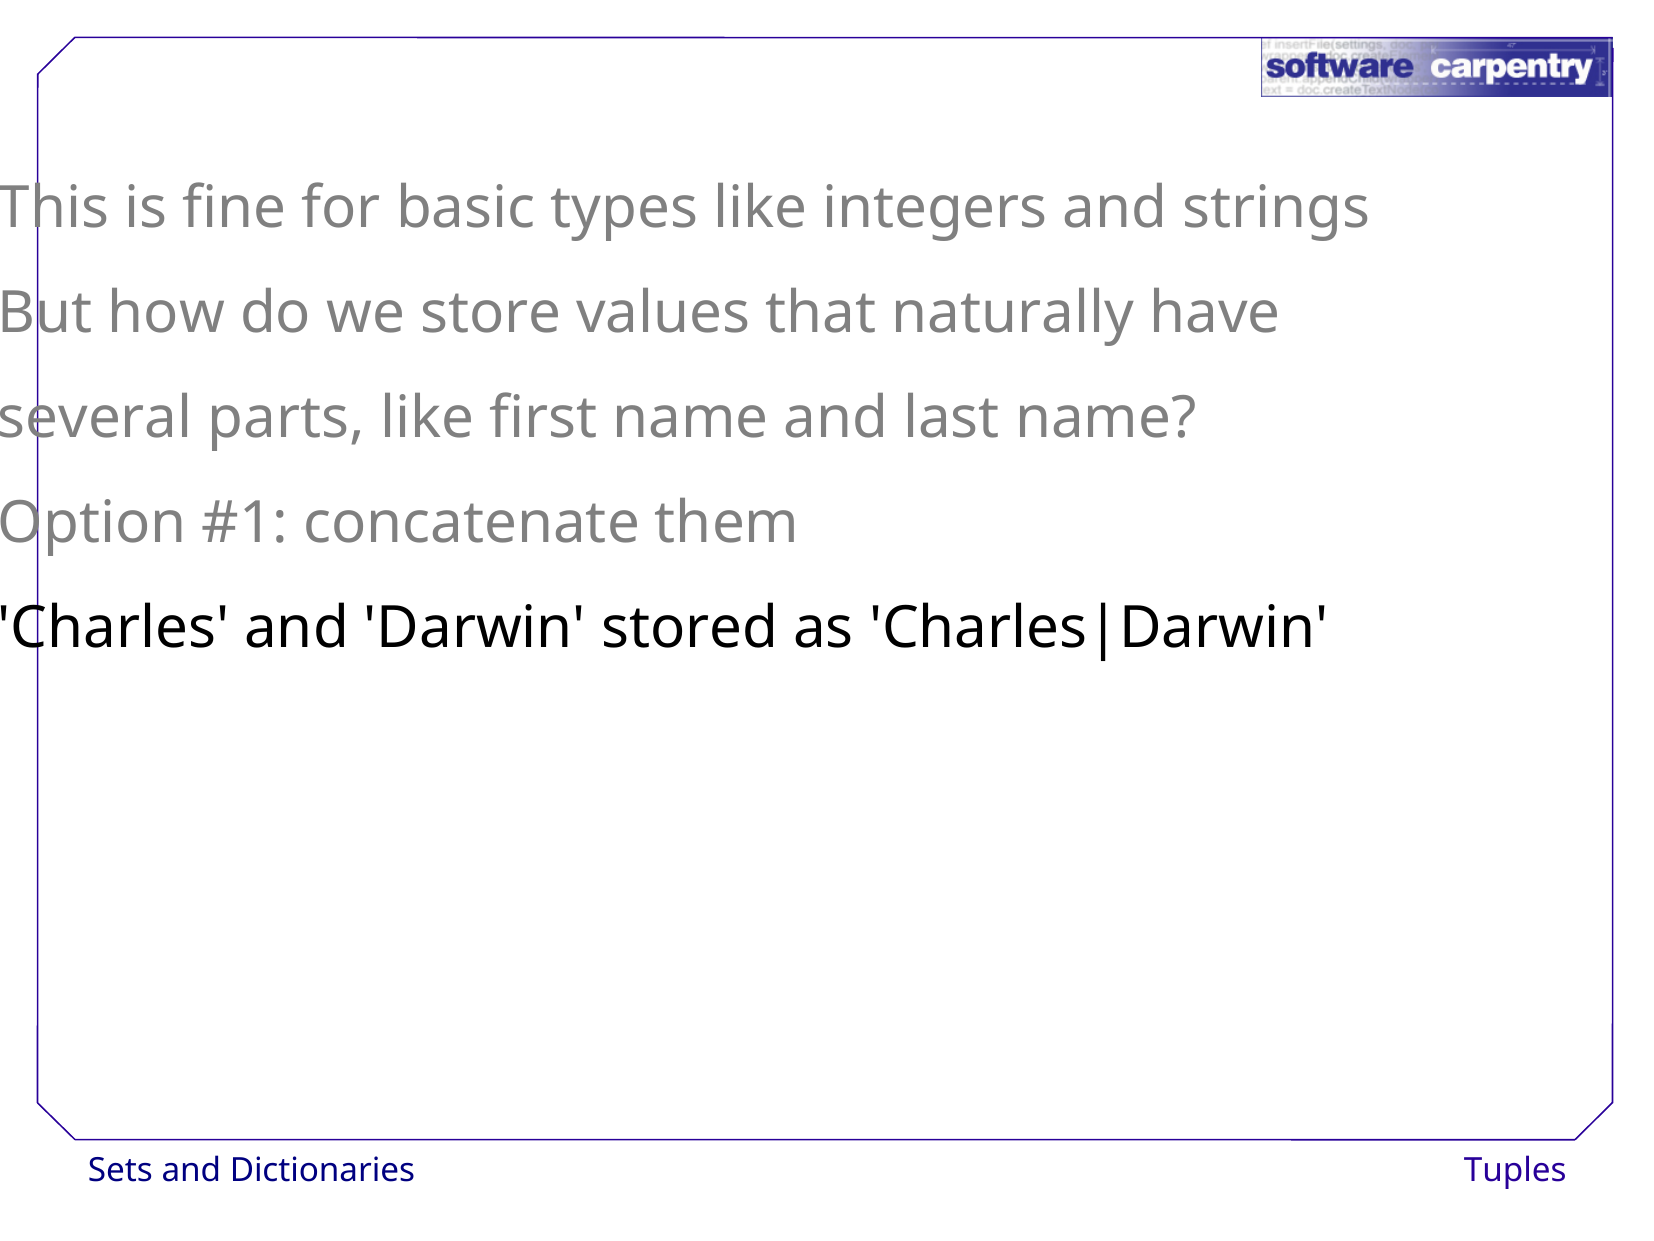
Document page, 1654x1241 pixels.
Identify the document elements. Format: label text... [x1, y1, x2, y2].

text_box This is fine for basic types like integers and strings But how do we store values that naturally have several parts, like first name and last name? Option #1: concatenate them 'Charles' and 'Darwin' stored as 'Charles|Darwin' [0, 126, 1536, 668]
picture [1261, 39, 1613, 97]
